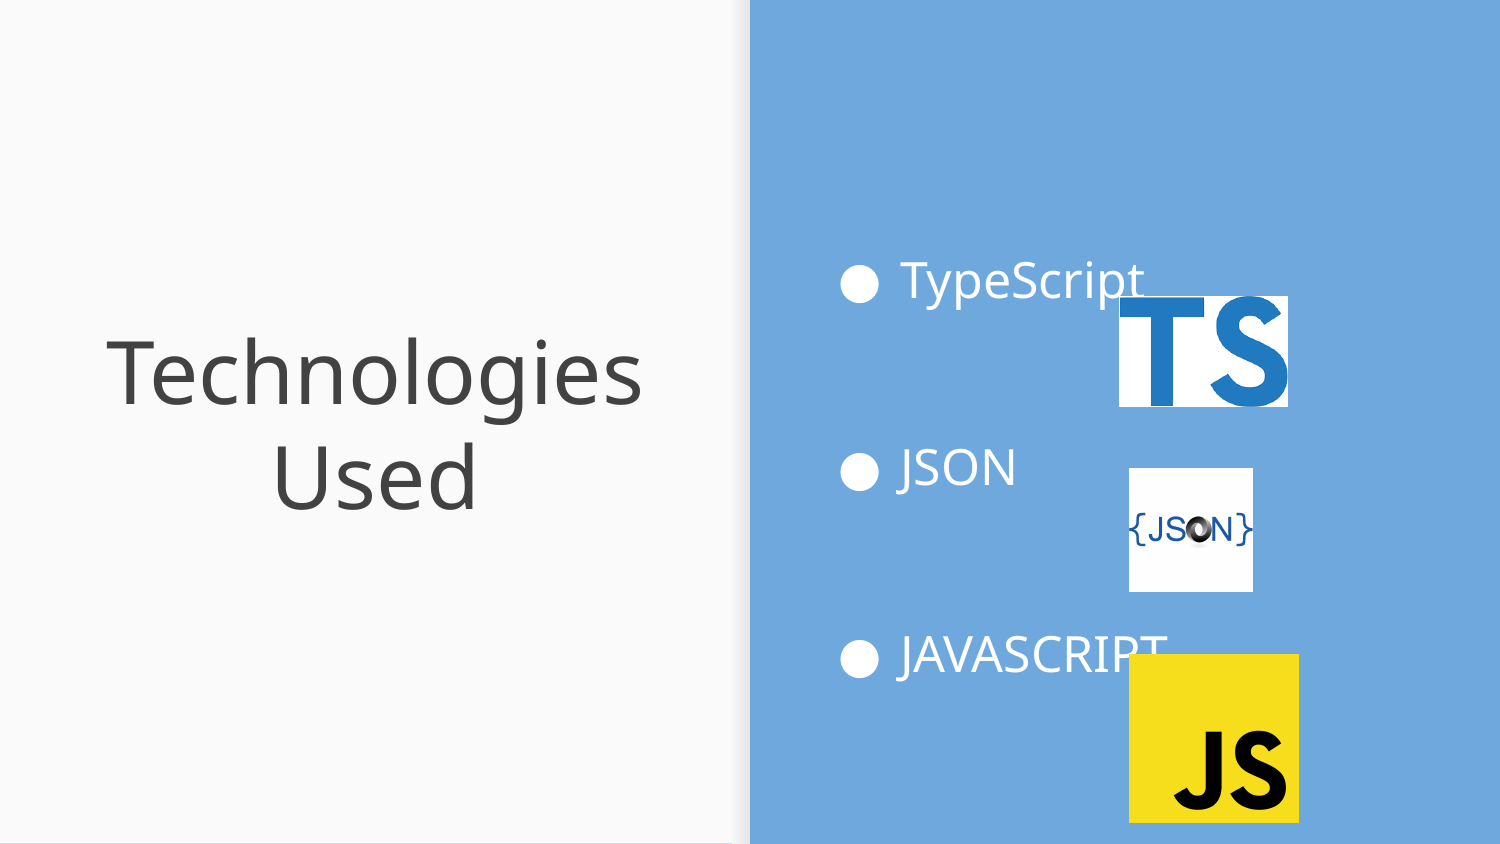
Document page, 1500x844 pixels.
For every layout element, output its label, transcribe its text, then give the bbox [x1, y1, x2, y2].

picture [1119, 296, 1288, 407]
picture [1129, 654, 1299, 823]
picture [1129, 468, 1253, 592]
list TypeScript JSON JAVASCRIPT [810, 118, 1440, 725]
title Technologies Used [43, 281, 708, 562]
